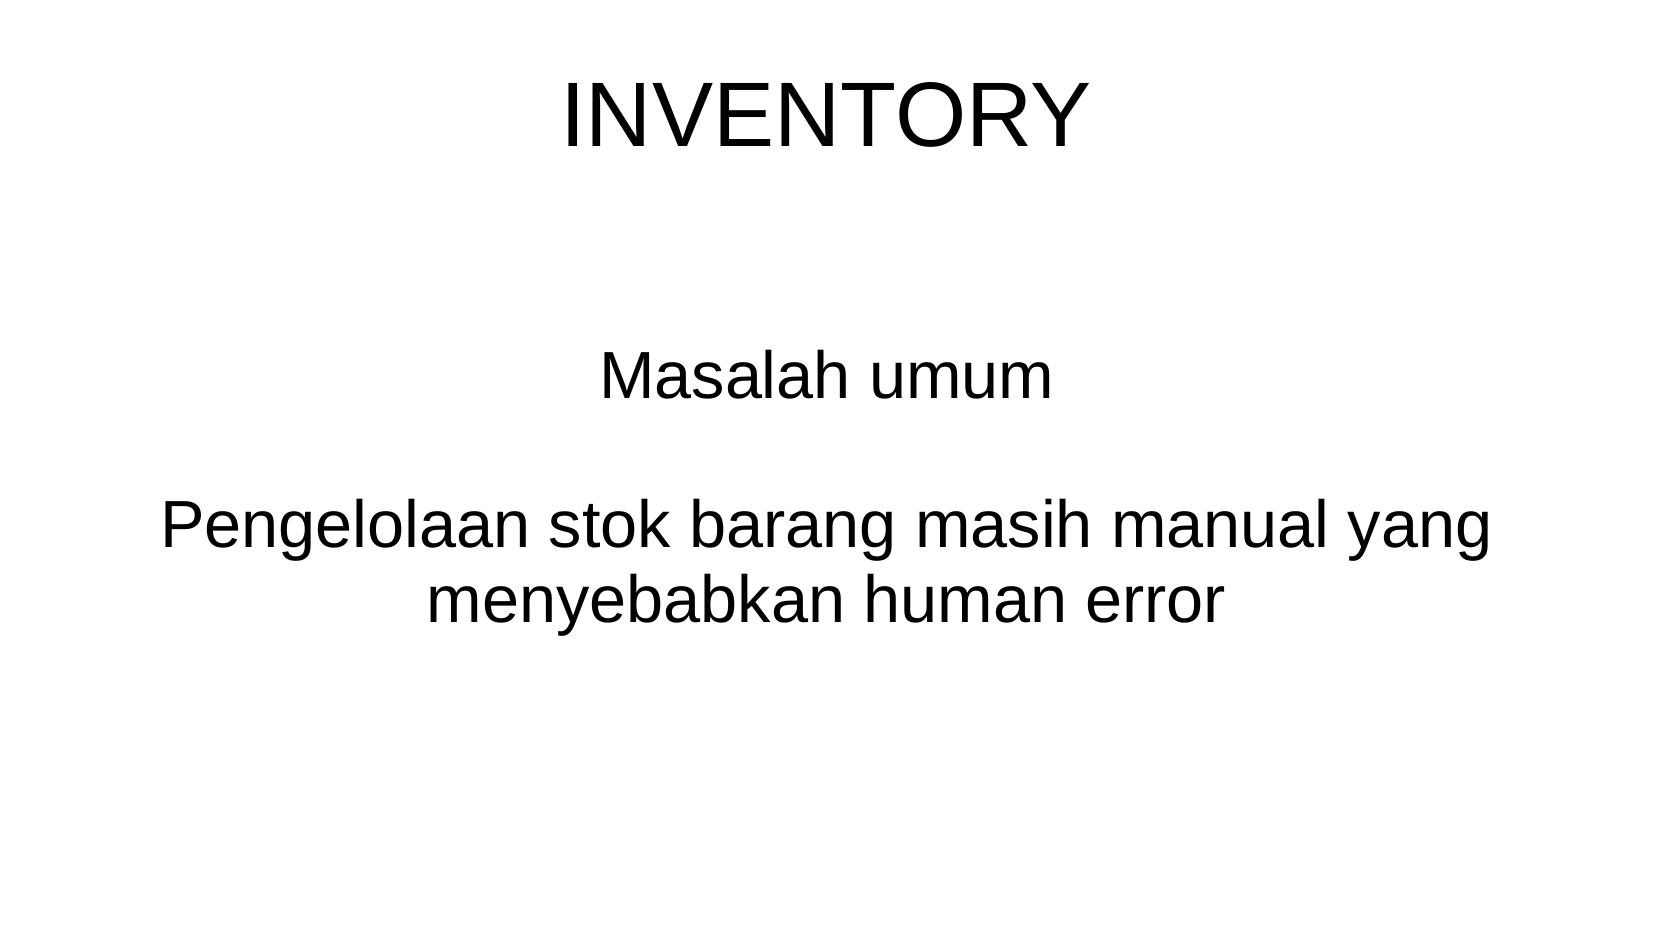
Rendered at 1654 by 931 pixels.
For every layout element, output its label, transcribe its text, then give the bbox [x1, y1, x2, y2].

subtitle Masalah umum Pengelolaan stok barang masih manual yang menyebabkan human error [82, 217, 1571, 758]
title INVENTORY [82, 37, 1571, 193]
